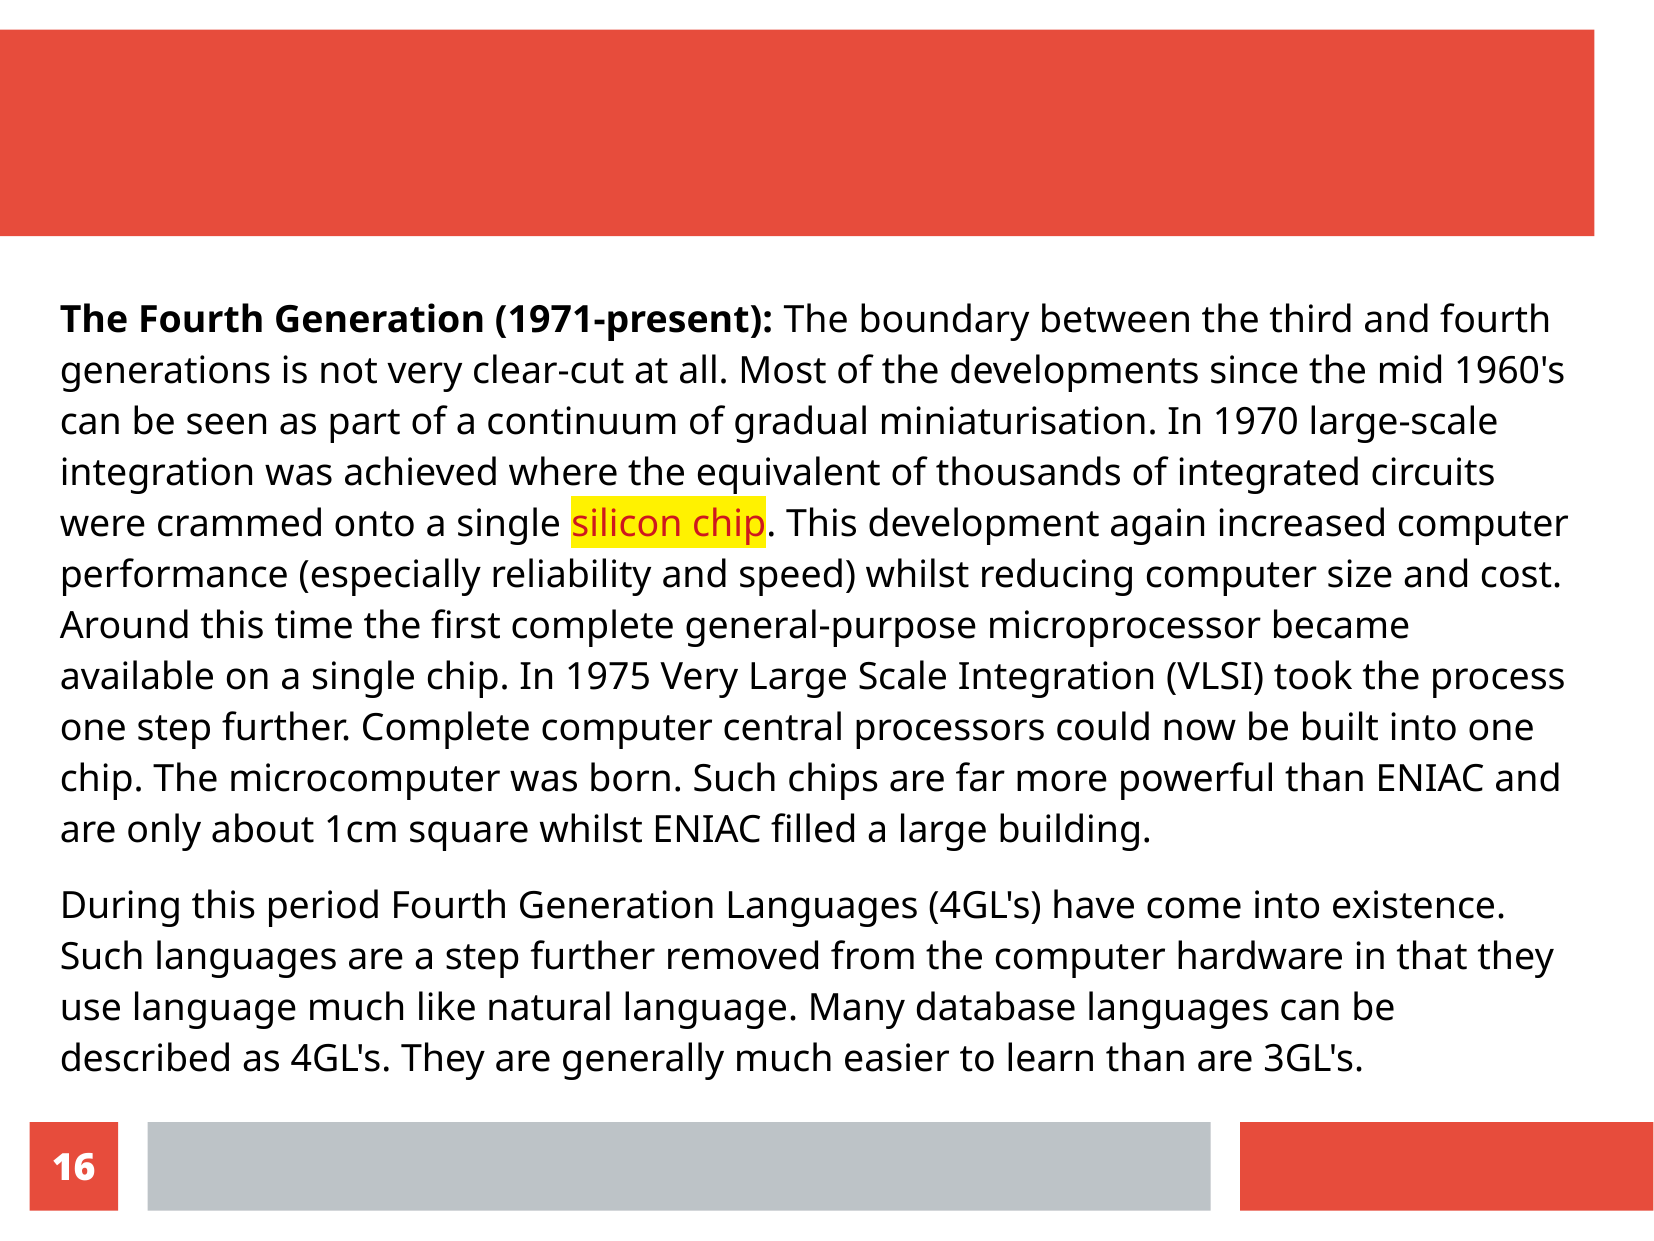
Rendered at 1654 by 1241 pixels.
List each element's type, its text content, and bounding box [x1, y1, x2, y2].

text_box The Fourth Generation (1971-present): The boundary between the third and fourth generations is not very clear-cut at all. Most of the developments since the mid 1960's can be seen as part of a continuum of gradual miniaturisation. In 1970 large-scale integration was achieved where the equivalent of thousands of integrated circuits were crammed onto a single silicon chip. This development again increased computer performance (especially reliability and speed) whilst reducing computer size and cost. Around this time the first complete general-purpose microprocessor became available on a single chip. In 1975 Very Large Scale Integration (VLSI) took the process one step further. Complete computer central processors could now be built into one chip. The microcomputer was born. Such chips are far more powerful than ENIAC and are only about 1cm square whilst ENIAC filled a large building. During this period Fourth Generation Languages (4GL's) have come into existence. Such languages are a step further removed from the computer hardware in that they use language much like natural language. Many database languages can be described as 4GL's. They are generally much easier to learn than are 3GL's. [45, 285, 1591, 1133]
